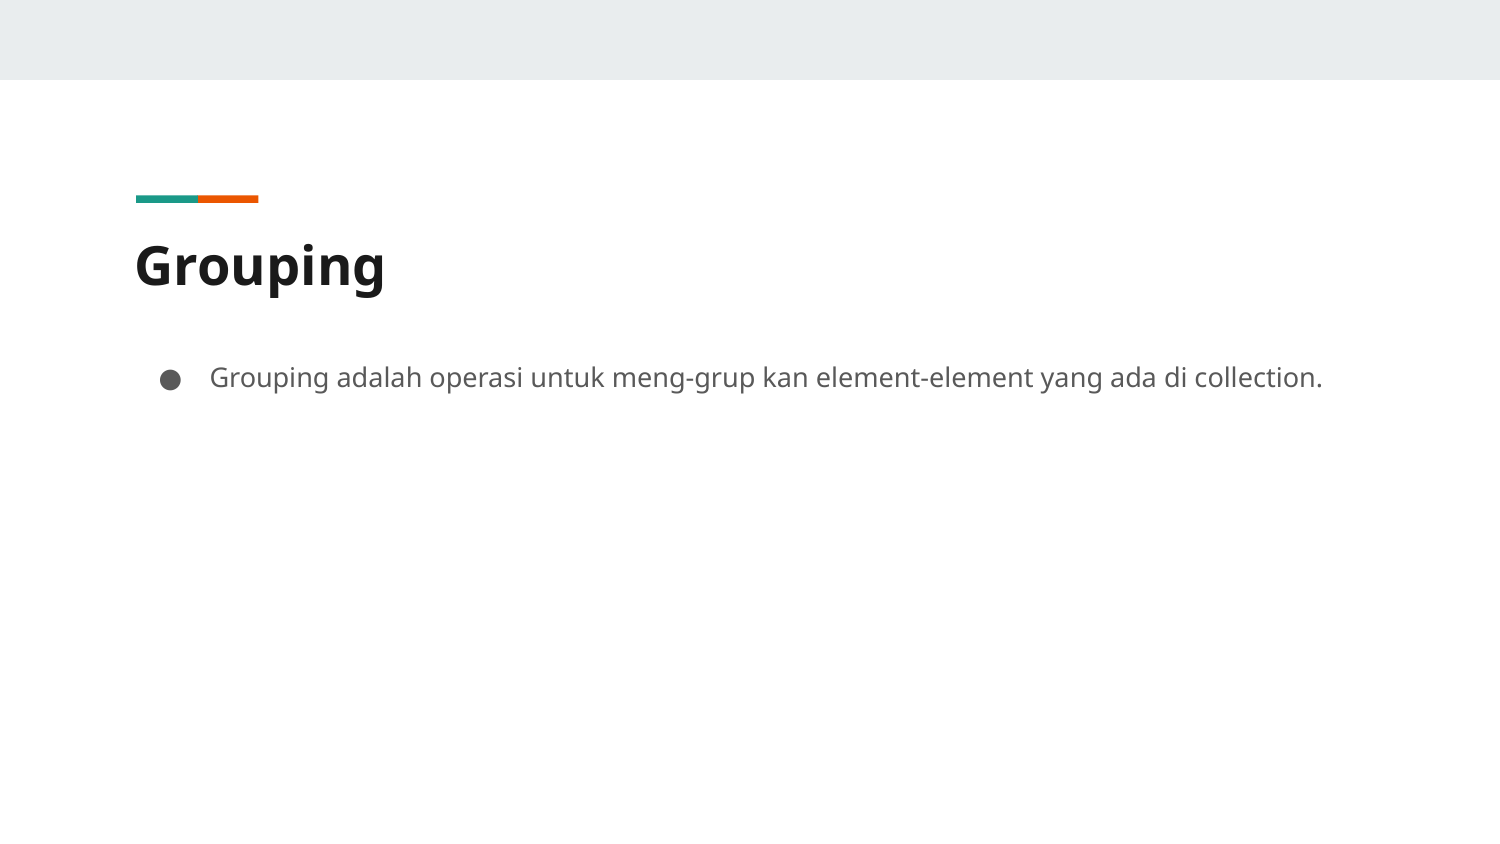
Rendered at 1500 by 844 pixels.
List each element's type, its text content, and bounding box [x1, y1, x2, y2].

list Grouping adalah operasi untuk meng-grup kan element-element yang ada di collection. [119, 341, 1381, 712]
title Grouping [119, 216, 1381, 305]
